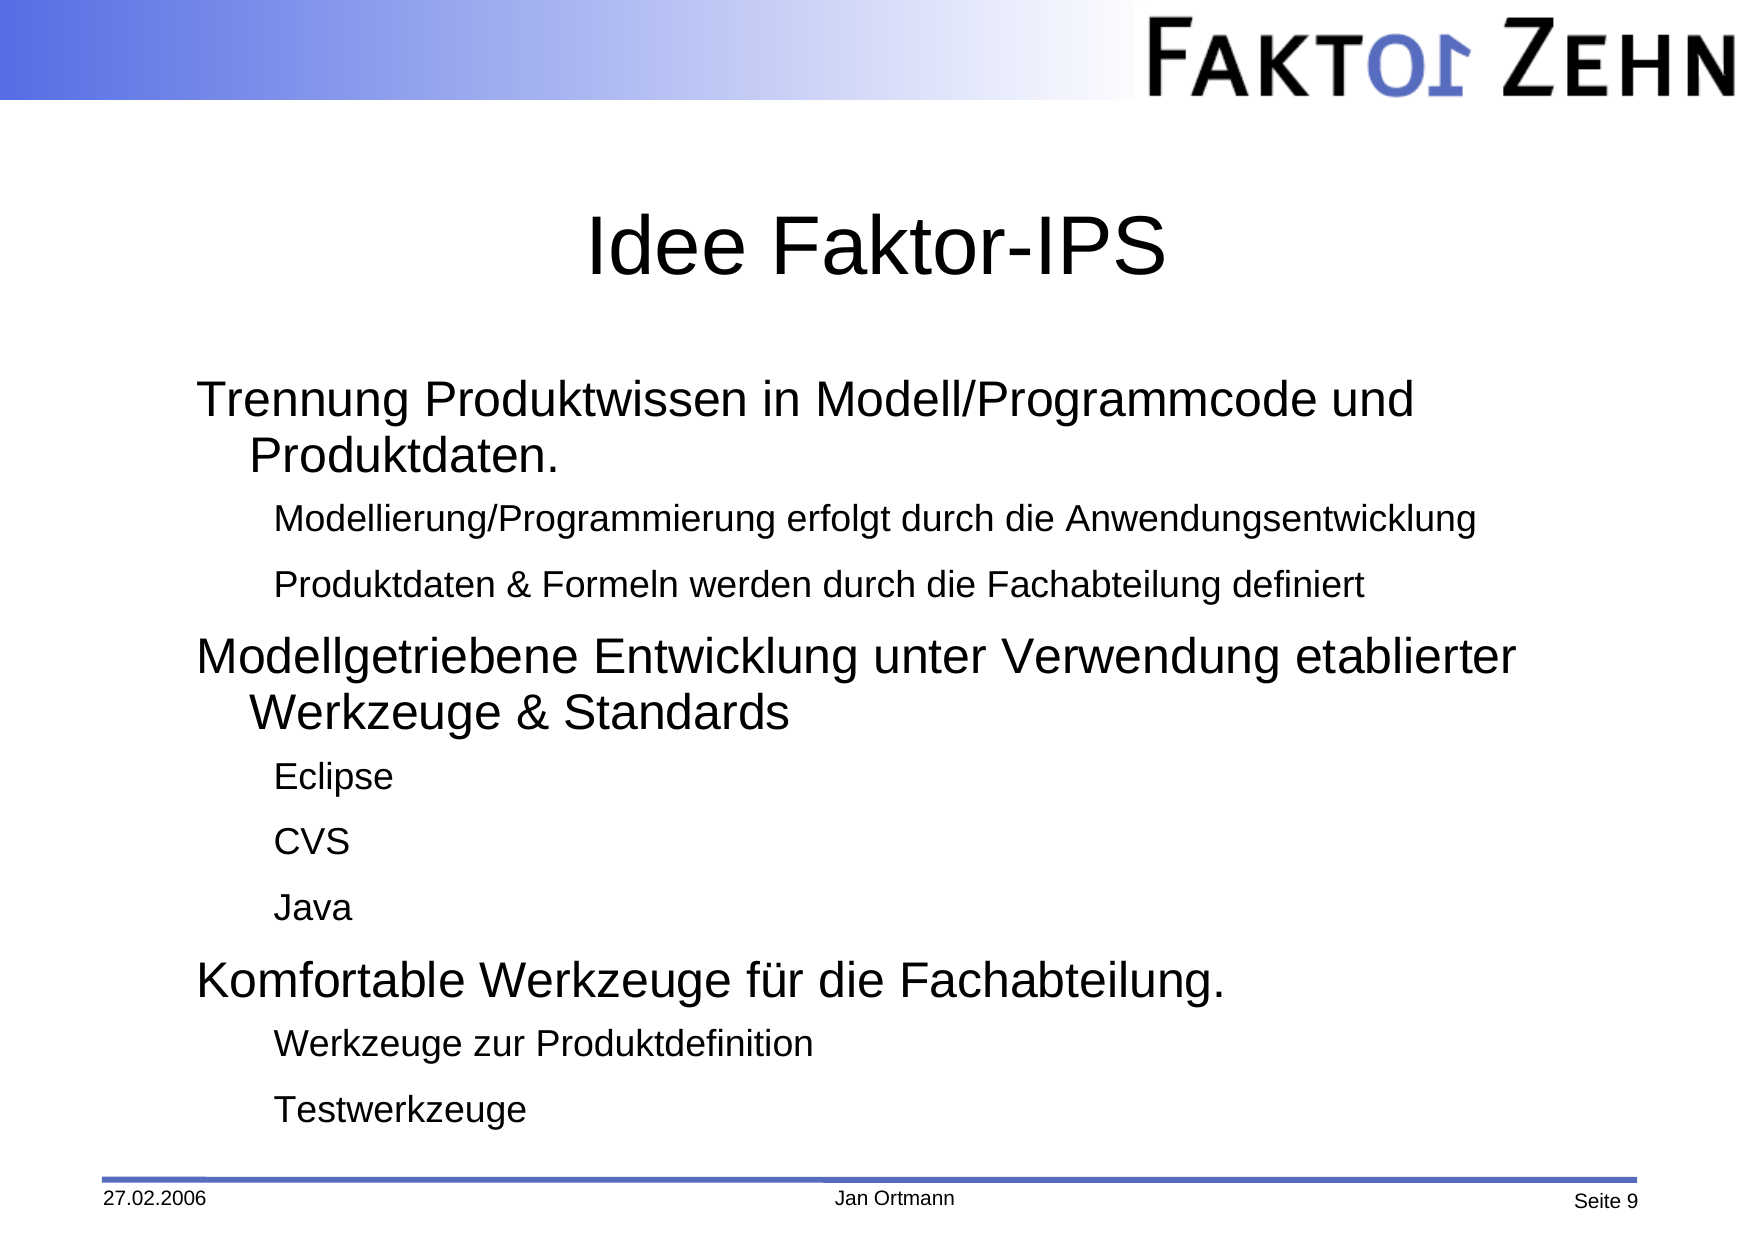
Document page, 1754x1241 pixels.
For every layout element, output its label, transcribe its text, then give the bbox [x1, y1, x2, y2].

list Trennung Produktwissen in Modell/Programmcode und Produktdaten. Modellierung/Programmierung erfolgt durch die Anwendungsentwicklung Produktdaten & Formeln werden durch die Fachabteilung definiert Modellgetriebene Entwicklung unter Verwendung etablierter Werkzeuge & Standards Eclipse CVS Java Komfortable Werkzeuge für die Fachabteilung. Werkzeuge zur Produktdefinition Testwerkzeuge [179, 371, 1576, 1131]
title Idee Faktor-IPS [179, 142, 1576, 349]
picture [1133, 2, 1749, 105]
